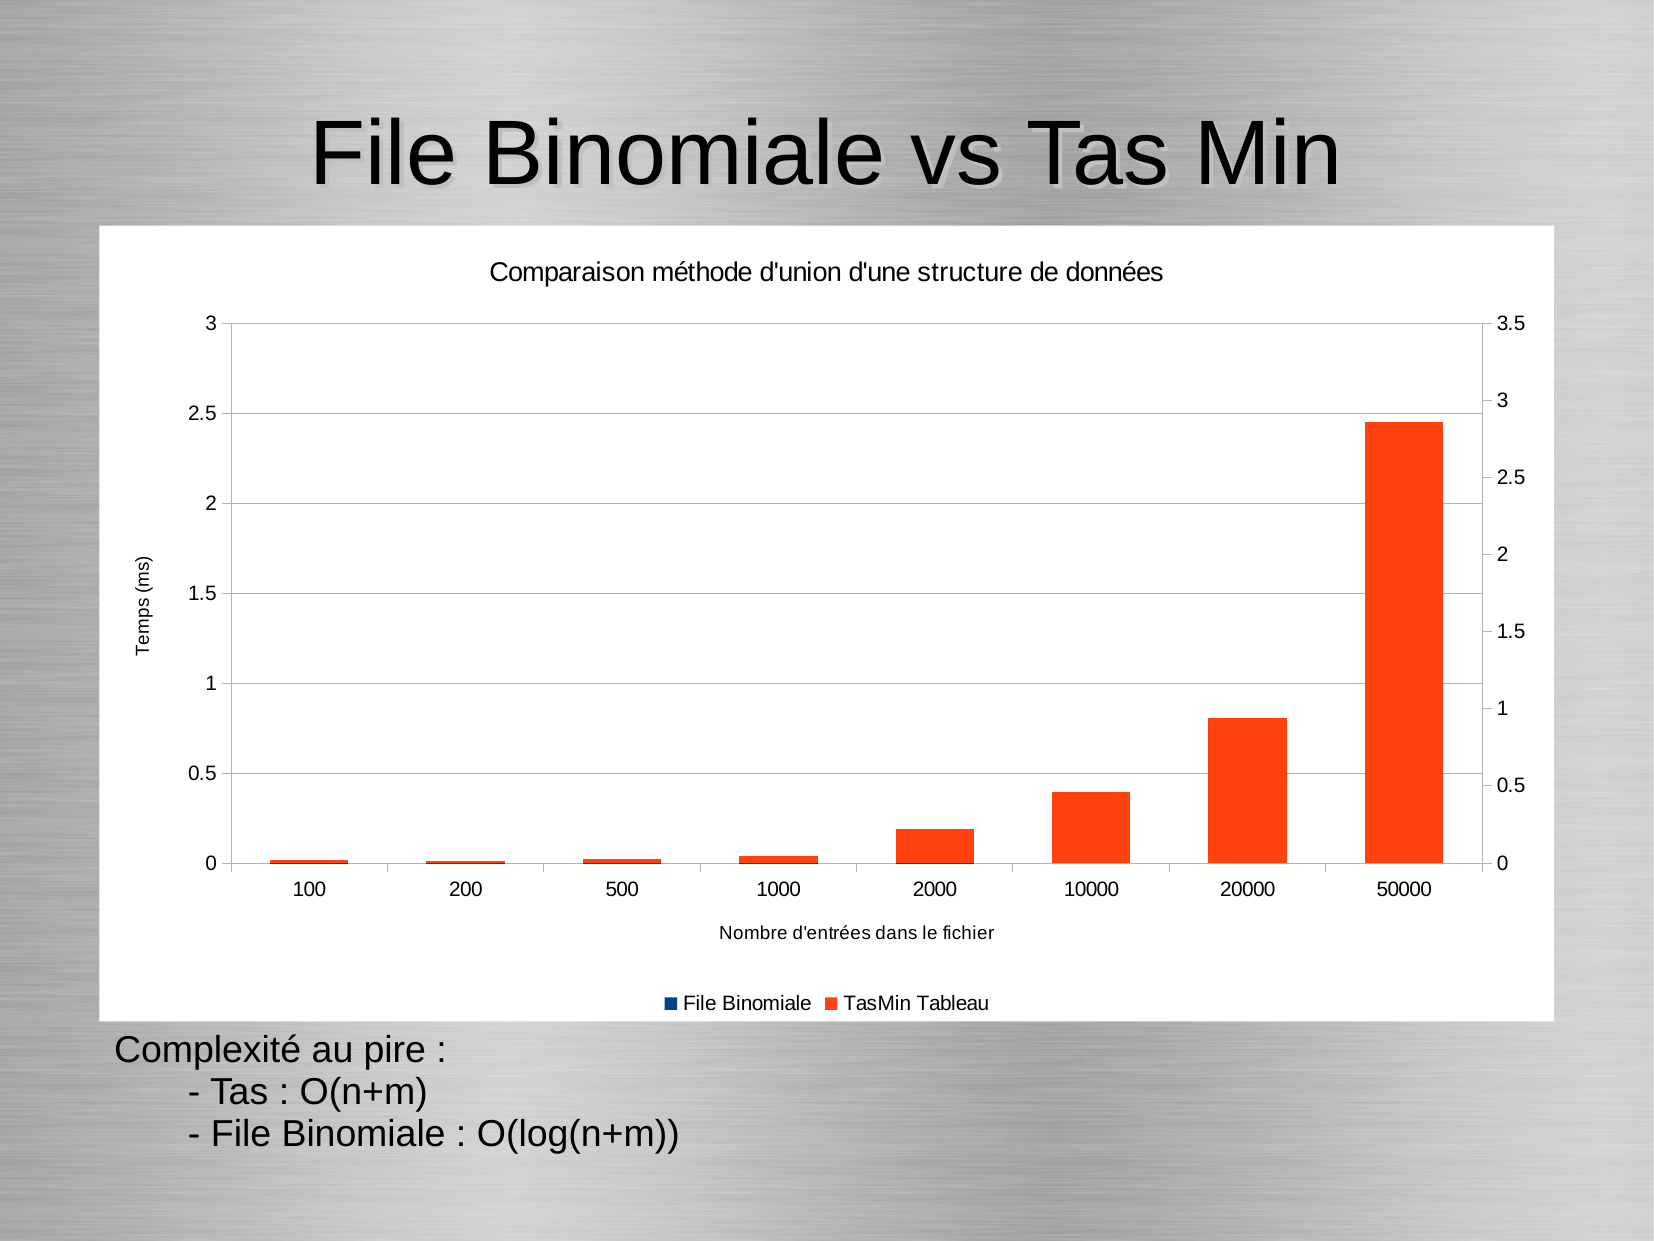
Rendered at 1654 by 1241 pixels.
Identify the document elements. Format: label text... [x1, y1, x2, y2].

text_box Complexité au pire : - Tas : O(n+m) - File Binomiale : O(log(n+m)) [99, 1022, 1418, 1163]
chart [99, 225, 1555, 1022]
picture [0, 0, 1654, 1241]
title File Binomiale vs Tas Min [82, 49, 1571, 257]
